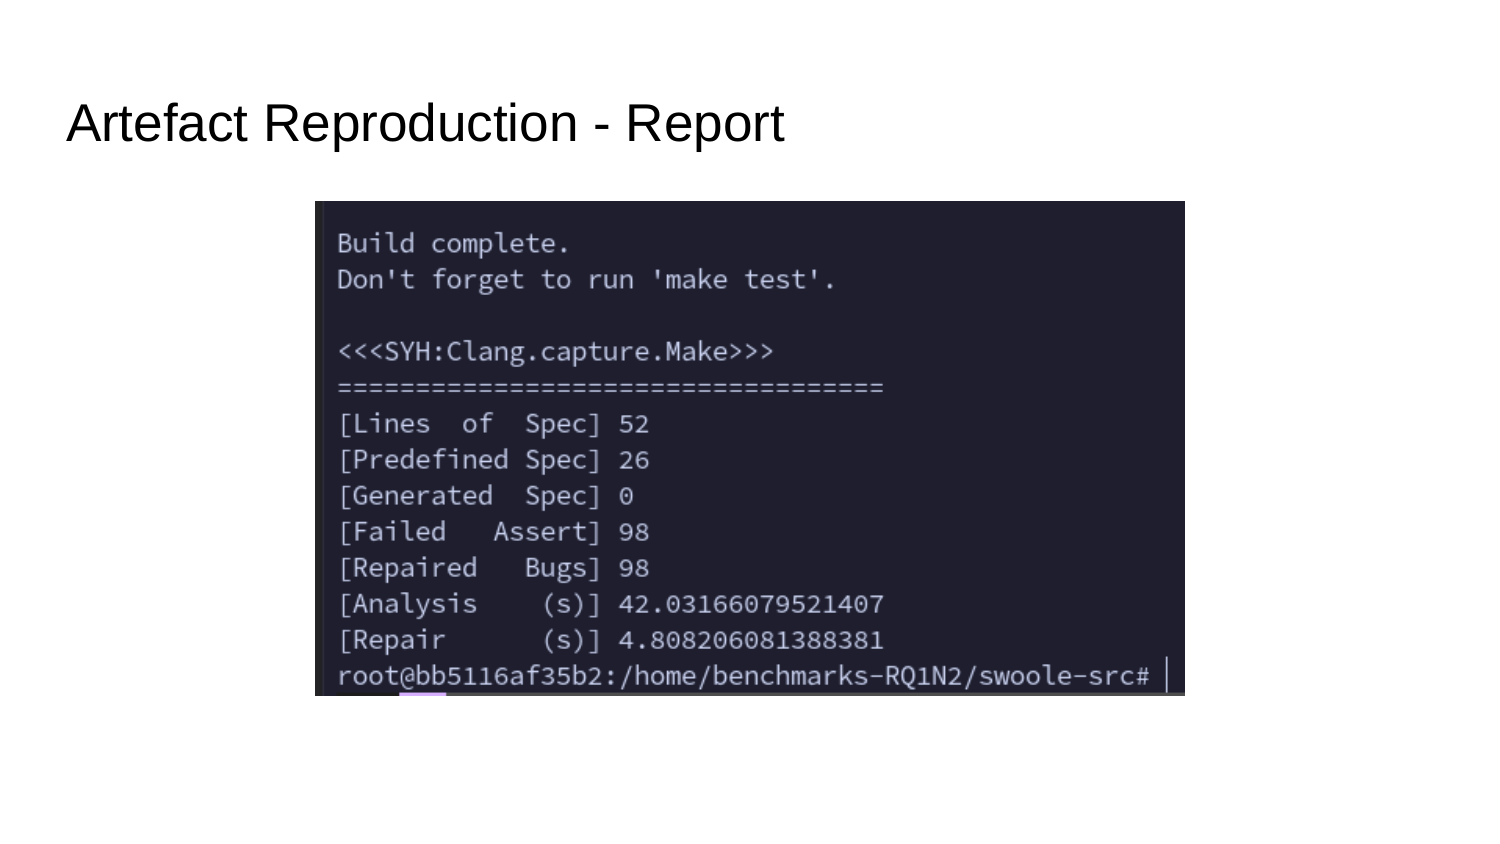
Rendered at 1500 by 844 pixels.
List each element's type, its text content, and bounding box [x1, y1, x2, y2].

picture [315, 201, 1185, 696]
title Artefact Reproduction - Report [51, 72, 1449, 167]
